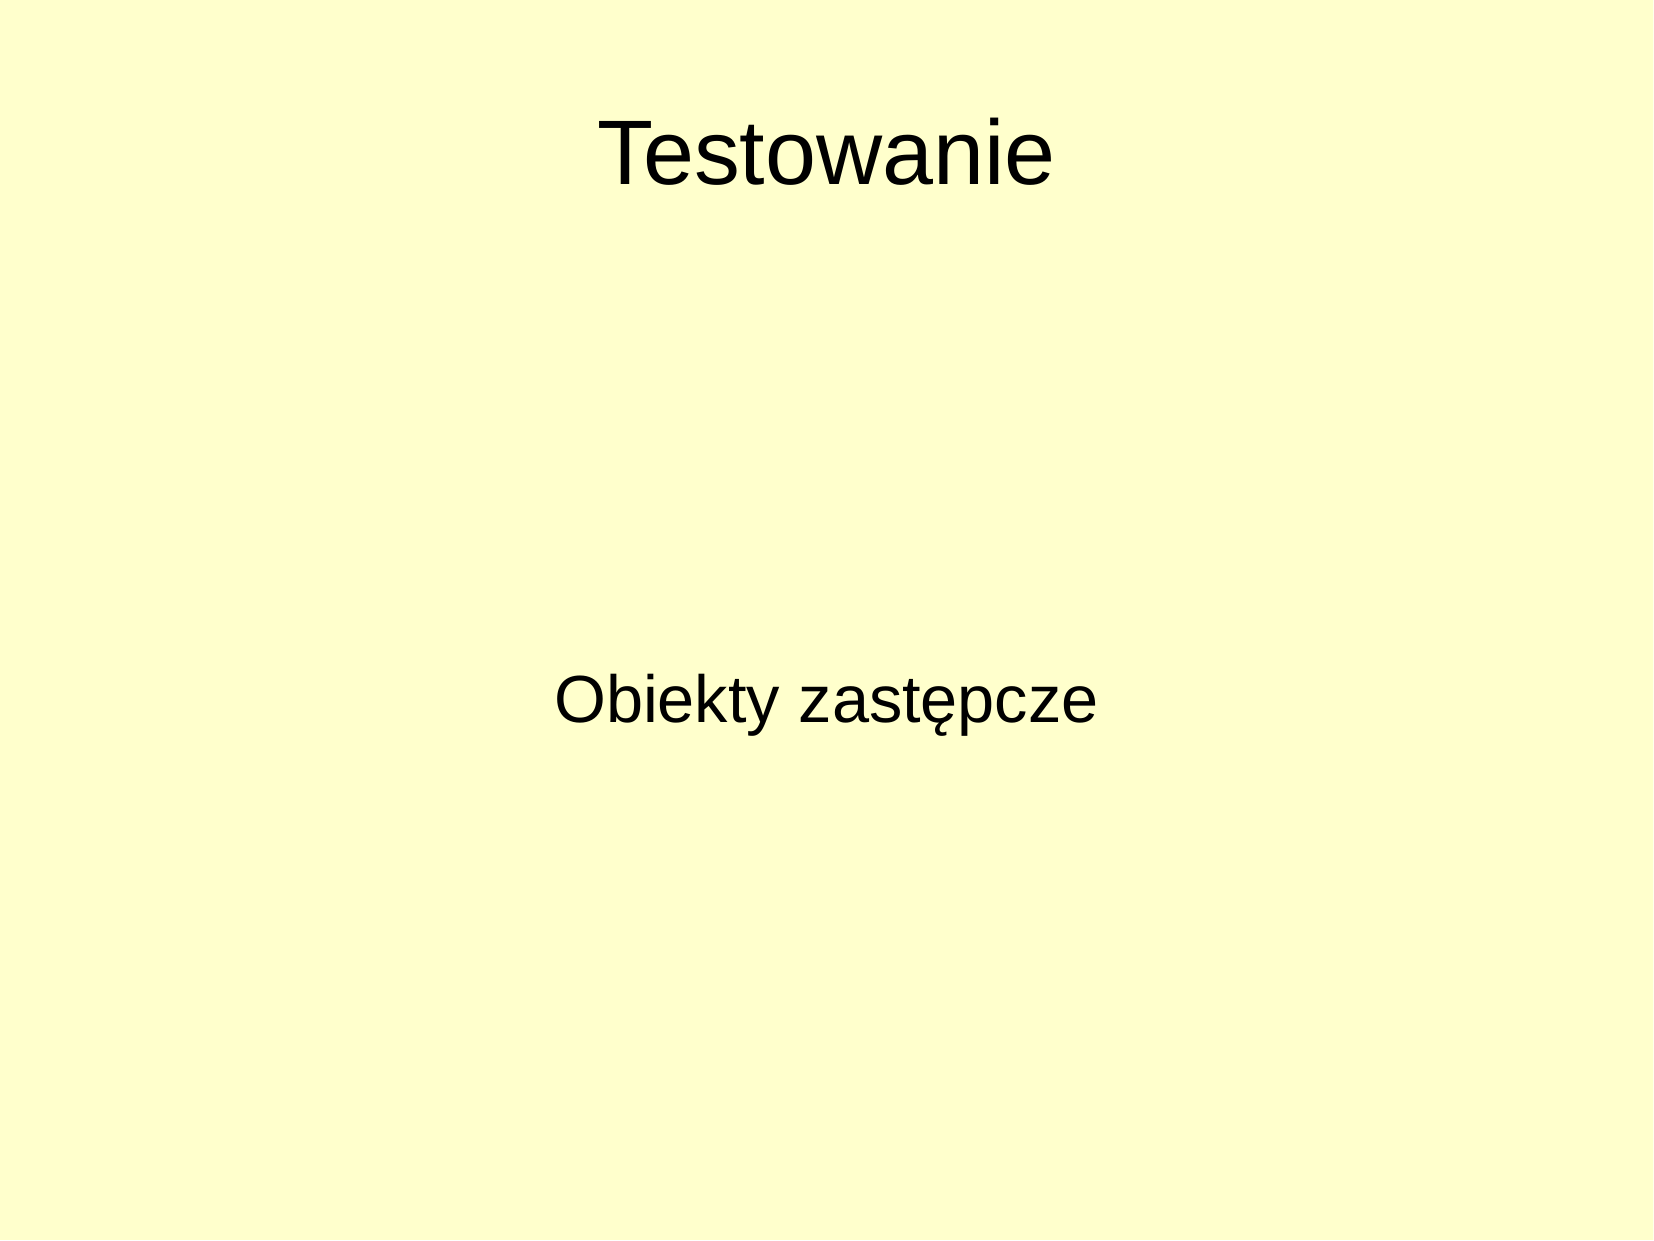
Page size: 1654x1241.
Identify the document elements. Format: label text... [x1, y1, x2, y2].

subtitle Obiekty zastępcze [82, 290, 1571, 1109]
title Testowanie [82, 49, 1571, 257]
